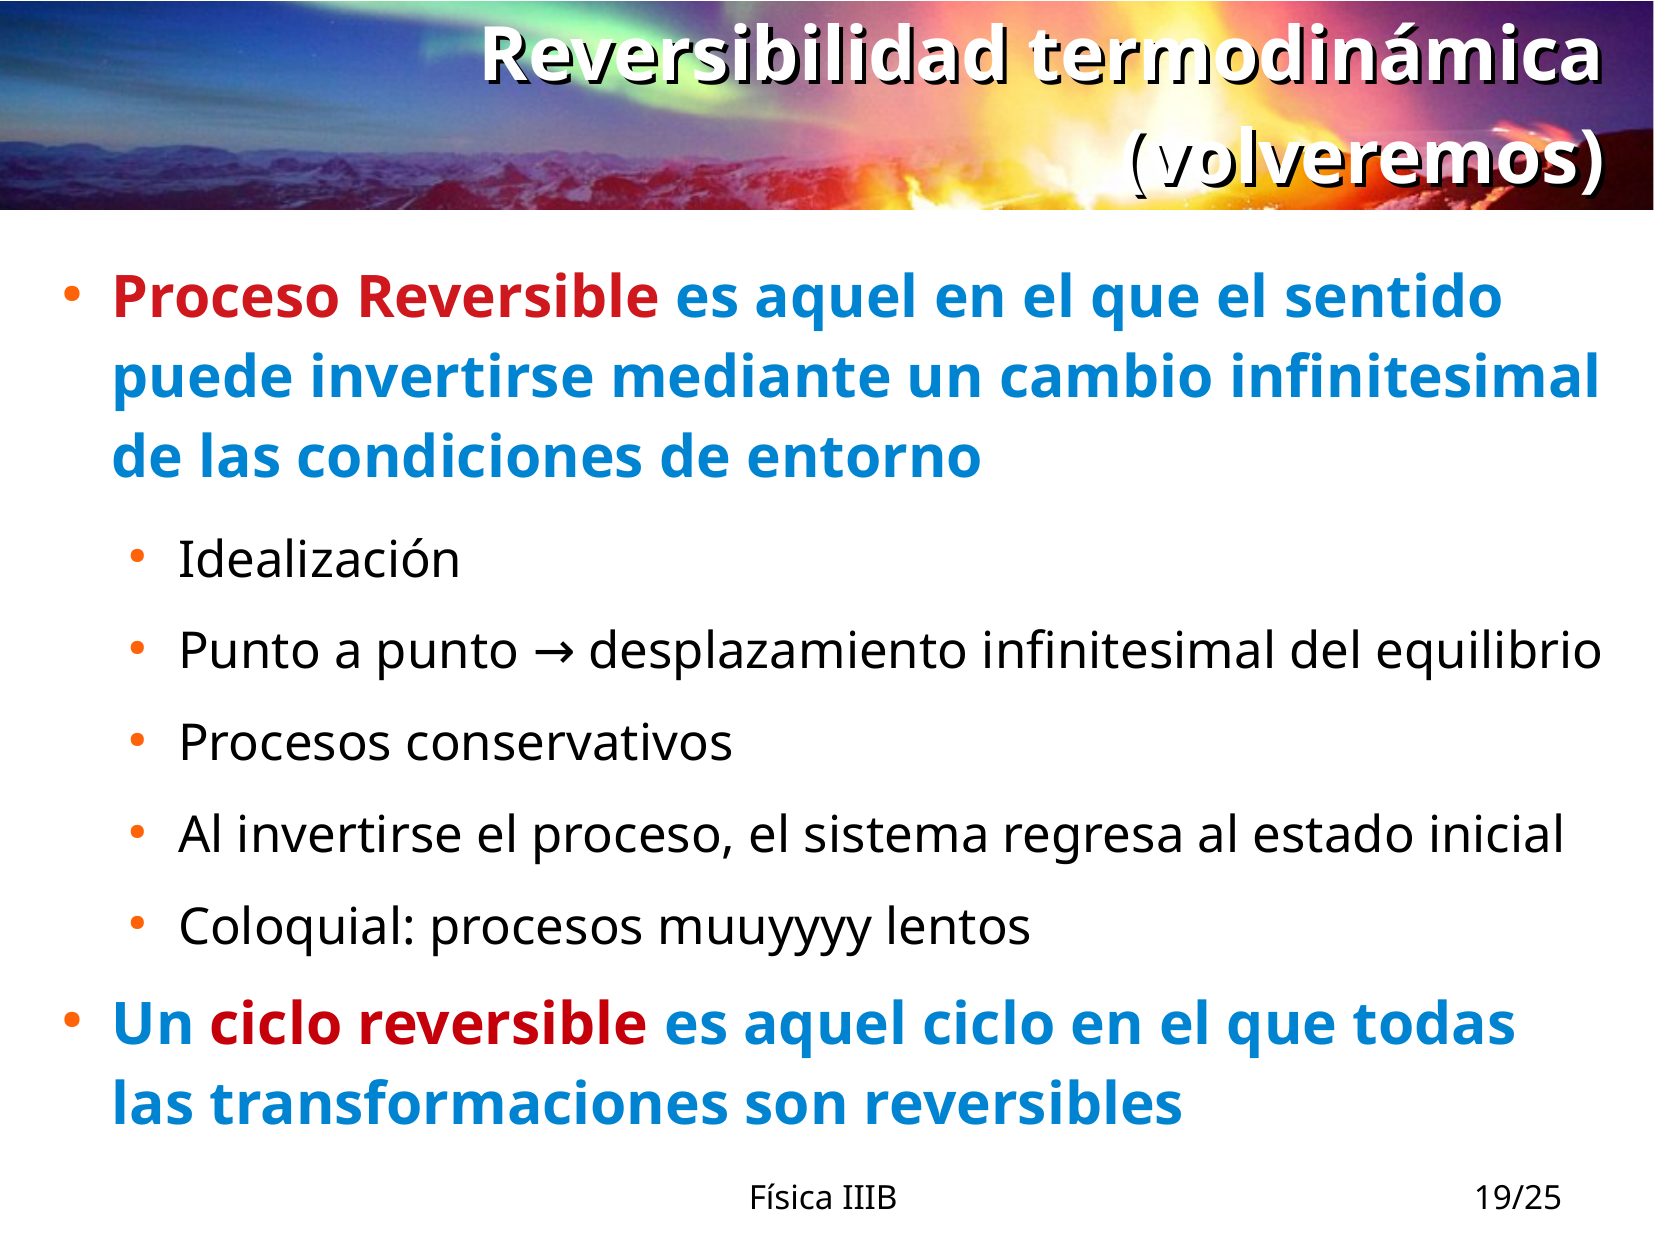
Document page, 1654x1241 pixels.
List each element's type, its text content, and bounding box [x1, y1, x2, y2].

picture [0, 1, 1654, 210]
title Reversibilidad termodinámica (volveremos) [45, 15, 1606, 191]
list Proceso Reversible es aquel en el que el sentido puede invertirse mediante un cambio infinitesimal de las condiciones de entorno Idealización Punto a punto → desplazamiento infinitesimal del equilibrio Procesos conservativos Al invertirse el proceso, el sistema regresa al estado inicial Coloquial: procesos muuyyyy lentos Un ciclo reversible es aquel ciclo en el que todas las transformaciones son reversibles [45, 255, 1606, 1156]
